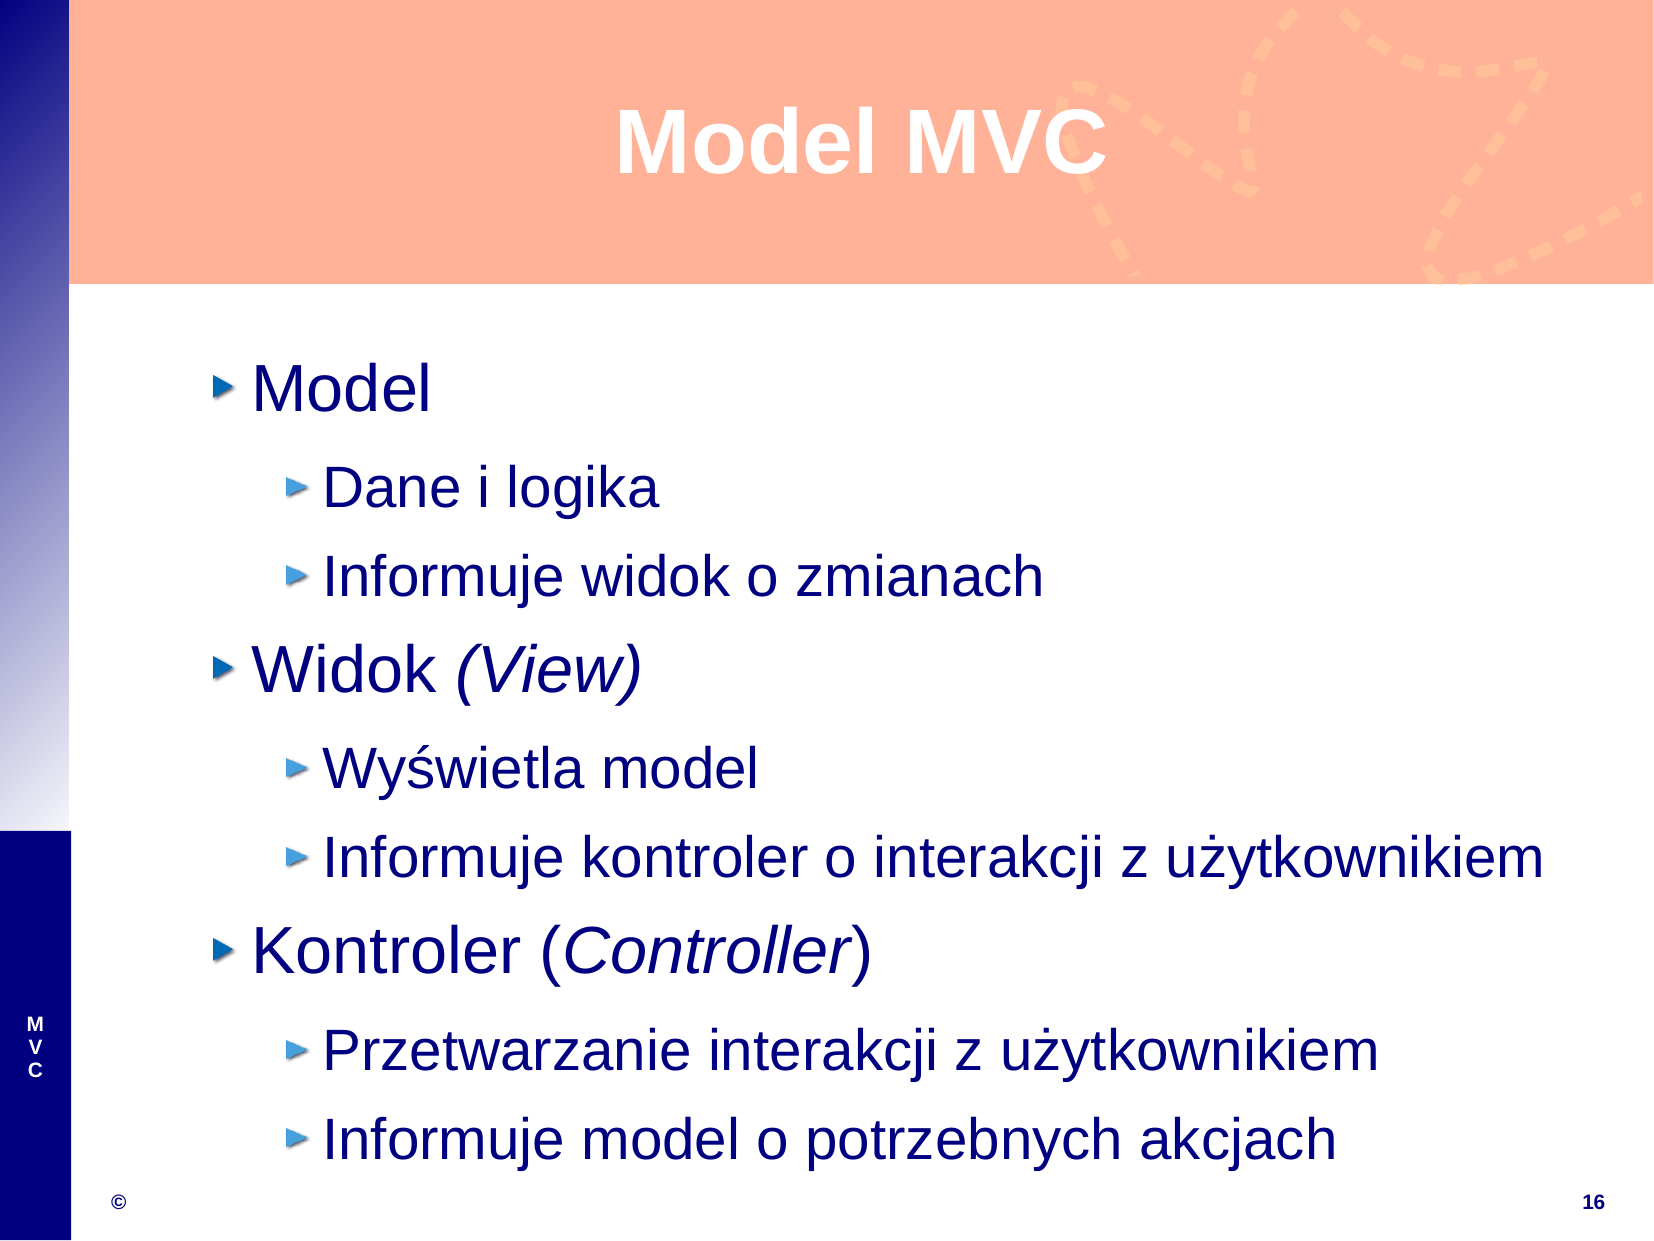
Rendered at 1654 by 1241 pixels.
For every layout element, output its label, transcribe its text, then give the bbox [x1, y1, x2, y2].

title Model MVC [70, 37, 1654, 246]
list Model Dane i logika Informuje widok o zmianach Widok (View) Wyświetla model Informuje kontroler o interakcji z użytkownikiem Kontroler (Controller) Przetwarzanie interakcji z użytkownikiem Informuje model o potrzebnych akcjach [180, 350, 1547, 1171]
text_box M V C [0, 830, 71, 1241]
